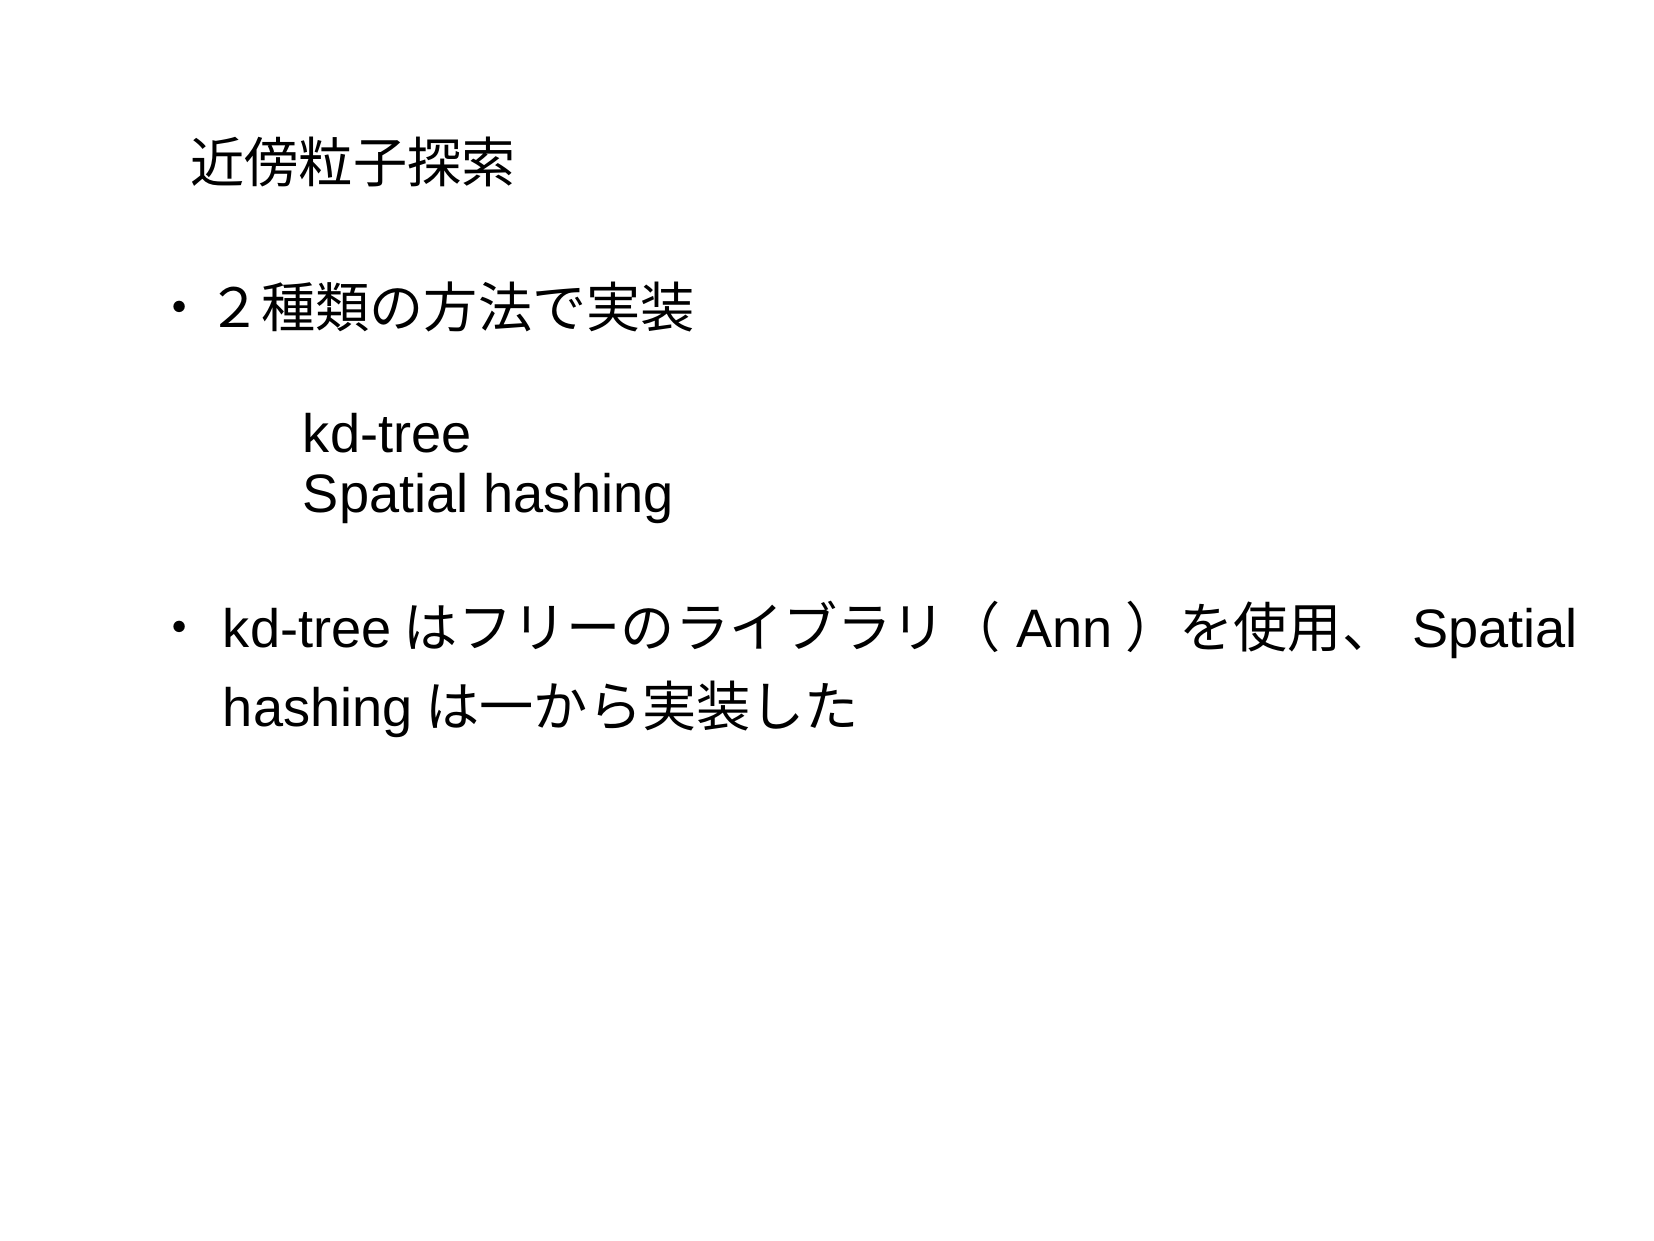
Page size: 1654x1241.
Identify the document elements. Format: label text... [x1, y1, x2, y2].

text_box ・２種類の方法で実装 kd-tree Spatial hashing ・kd-treeはフリーのライブラリ（Ann）を使用、Spatial hashingは一から実装した [138, 256, 1639, 744]
text_box 近傍粒子探索 [175, 112, 1013, 182]
